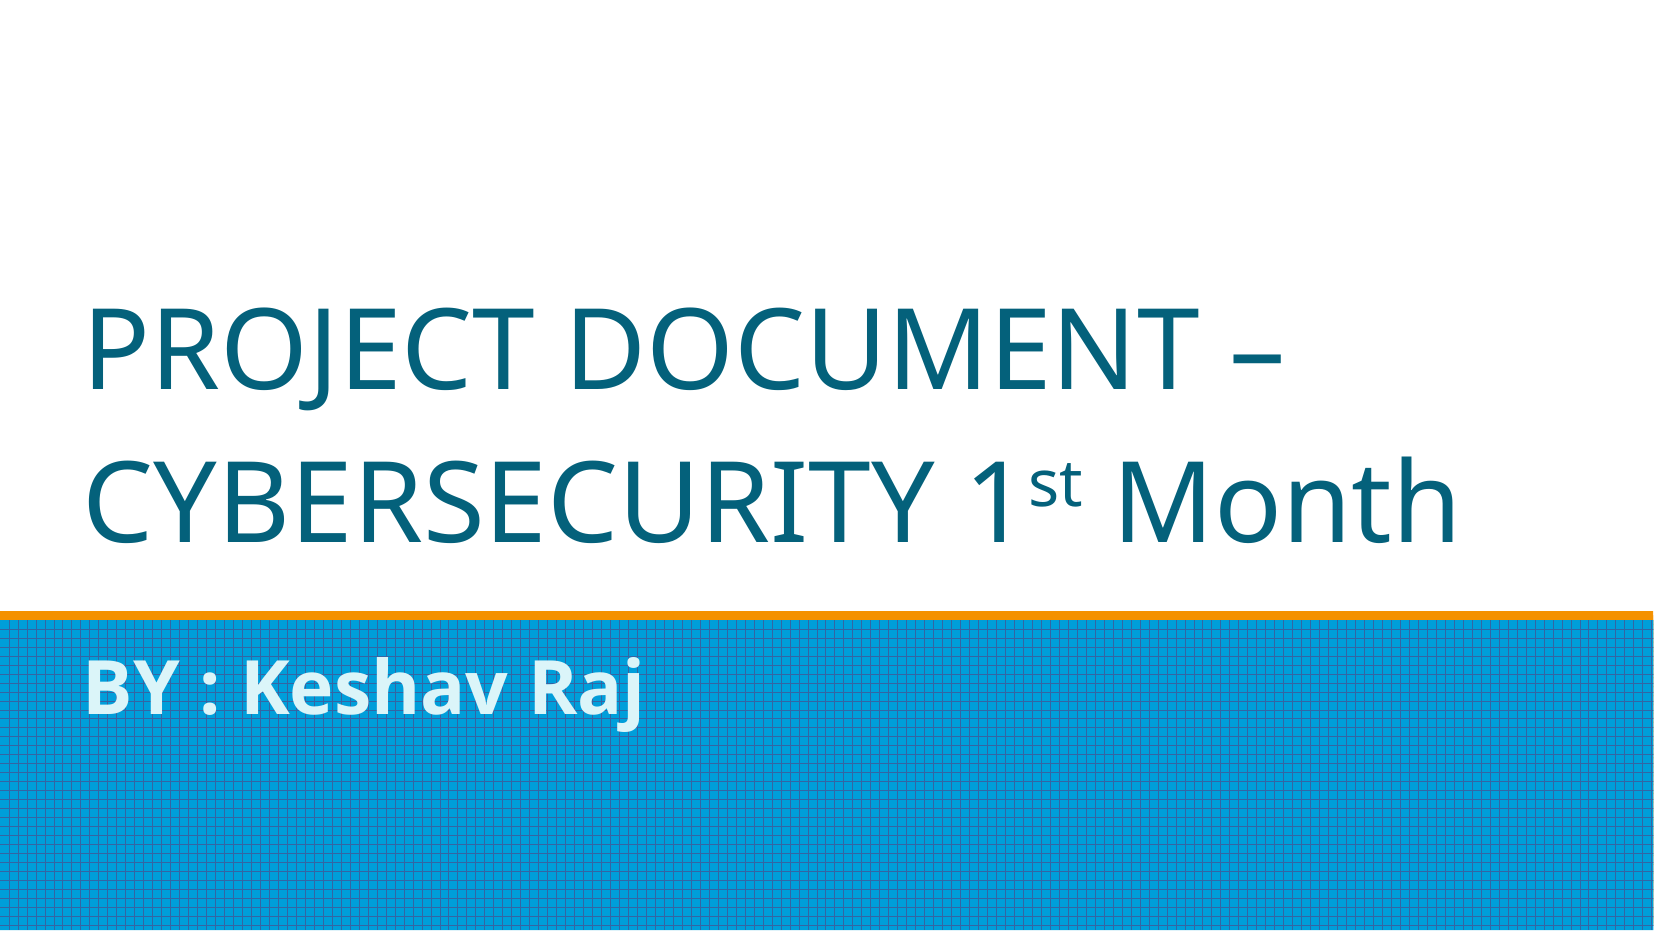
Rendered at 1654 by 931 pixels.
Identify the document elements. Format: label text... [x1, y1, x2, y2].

title PROJECT DOCUMENT – CYBERSECURITY 1st Month [82, 44, 1571, 576]
subtitle BY : Keshav Raj [82, 634, 1571, 827]
